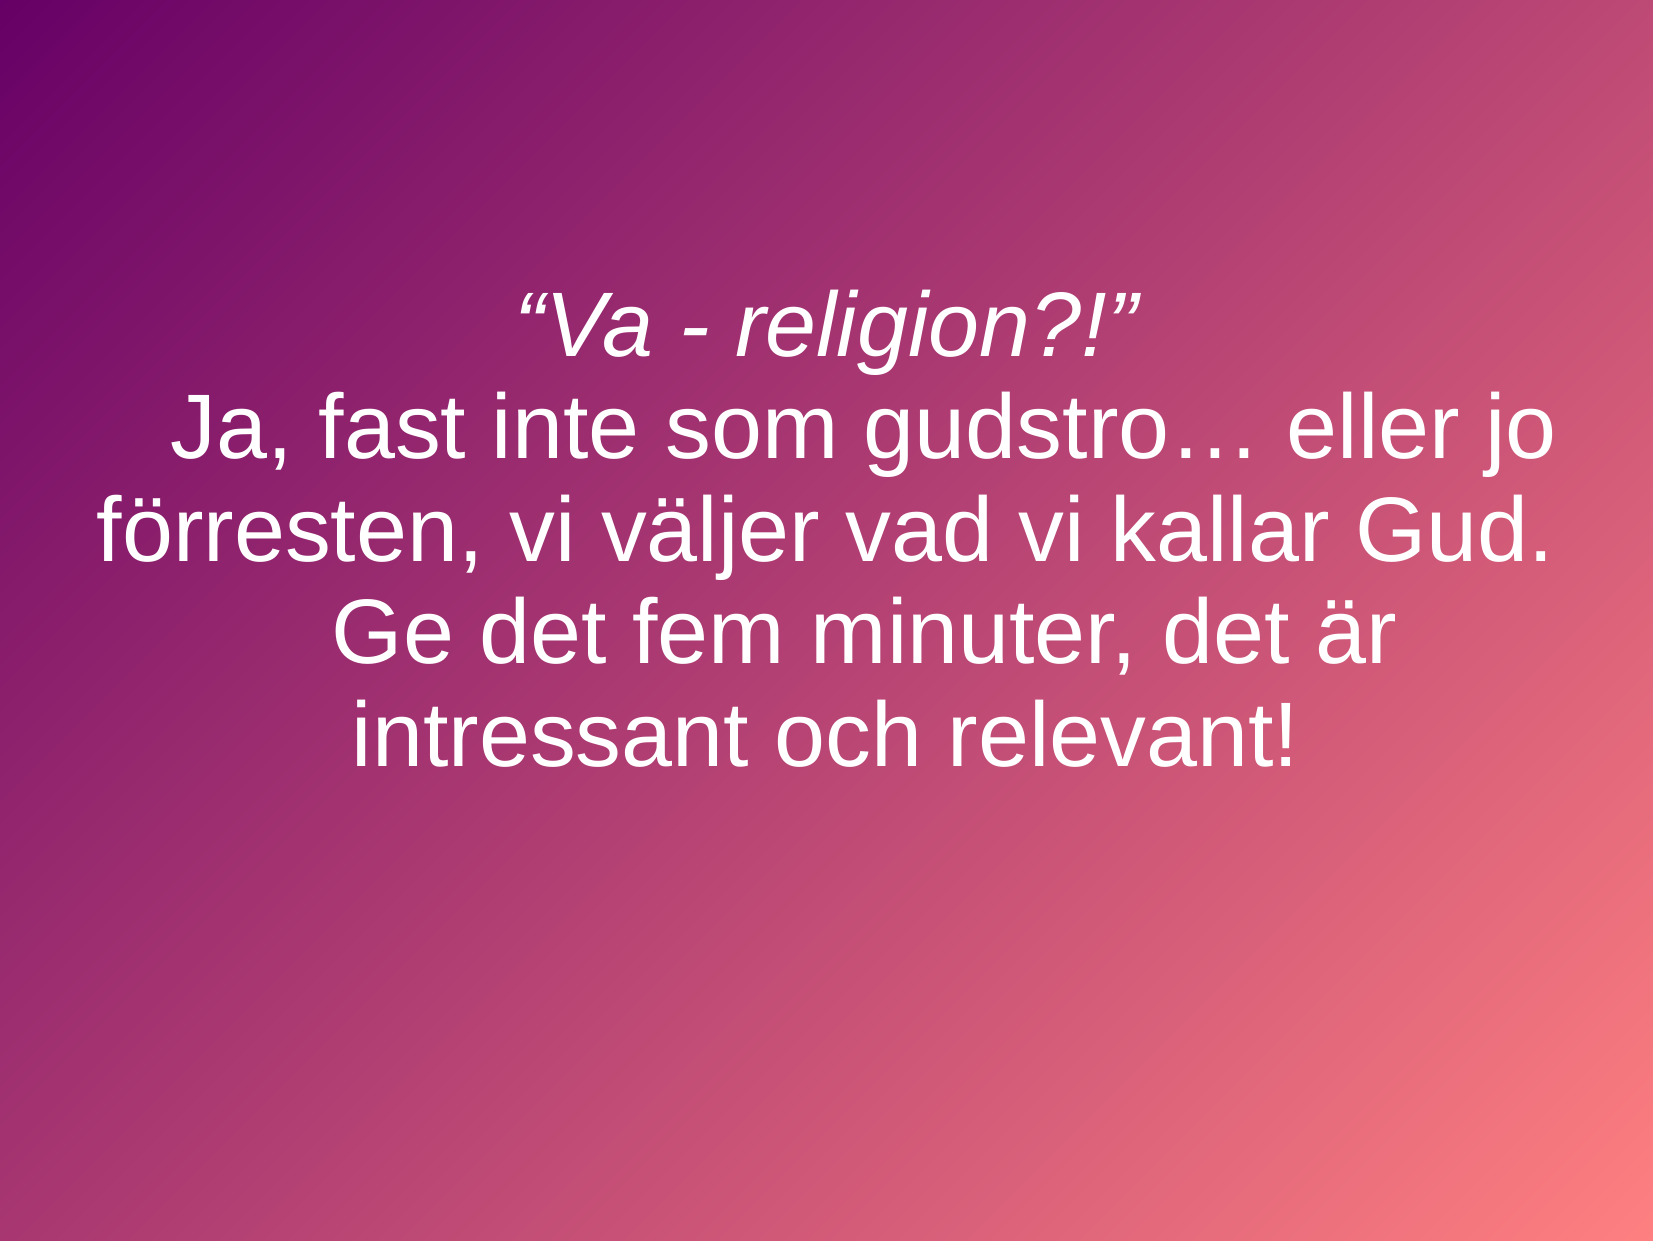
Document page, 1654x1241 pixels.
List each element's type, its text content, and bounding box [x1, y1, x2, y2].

subtitle “Va - religion?!” Ja, fast inte som gudstro… eller jo förresten, vi väljer vad vi kallar Gud. Ge det fem minuter, det är intressant och relevant! [82, 49, 1571, 1010]
